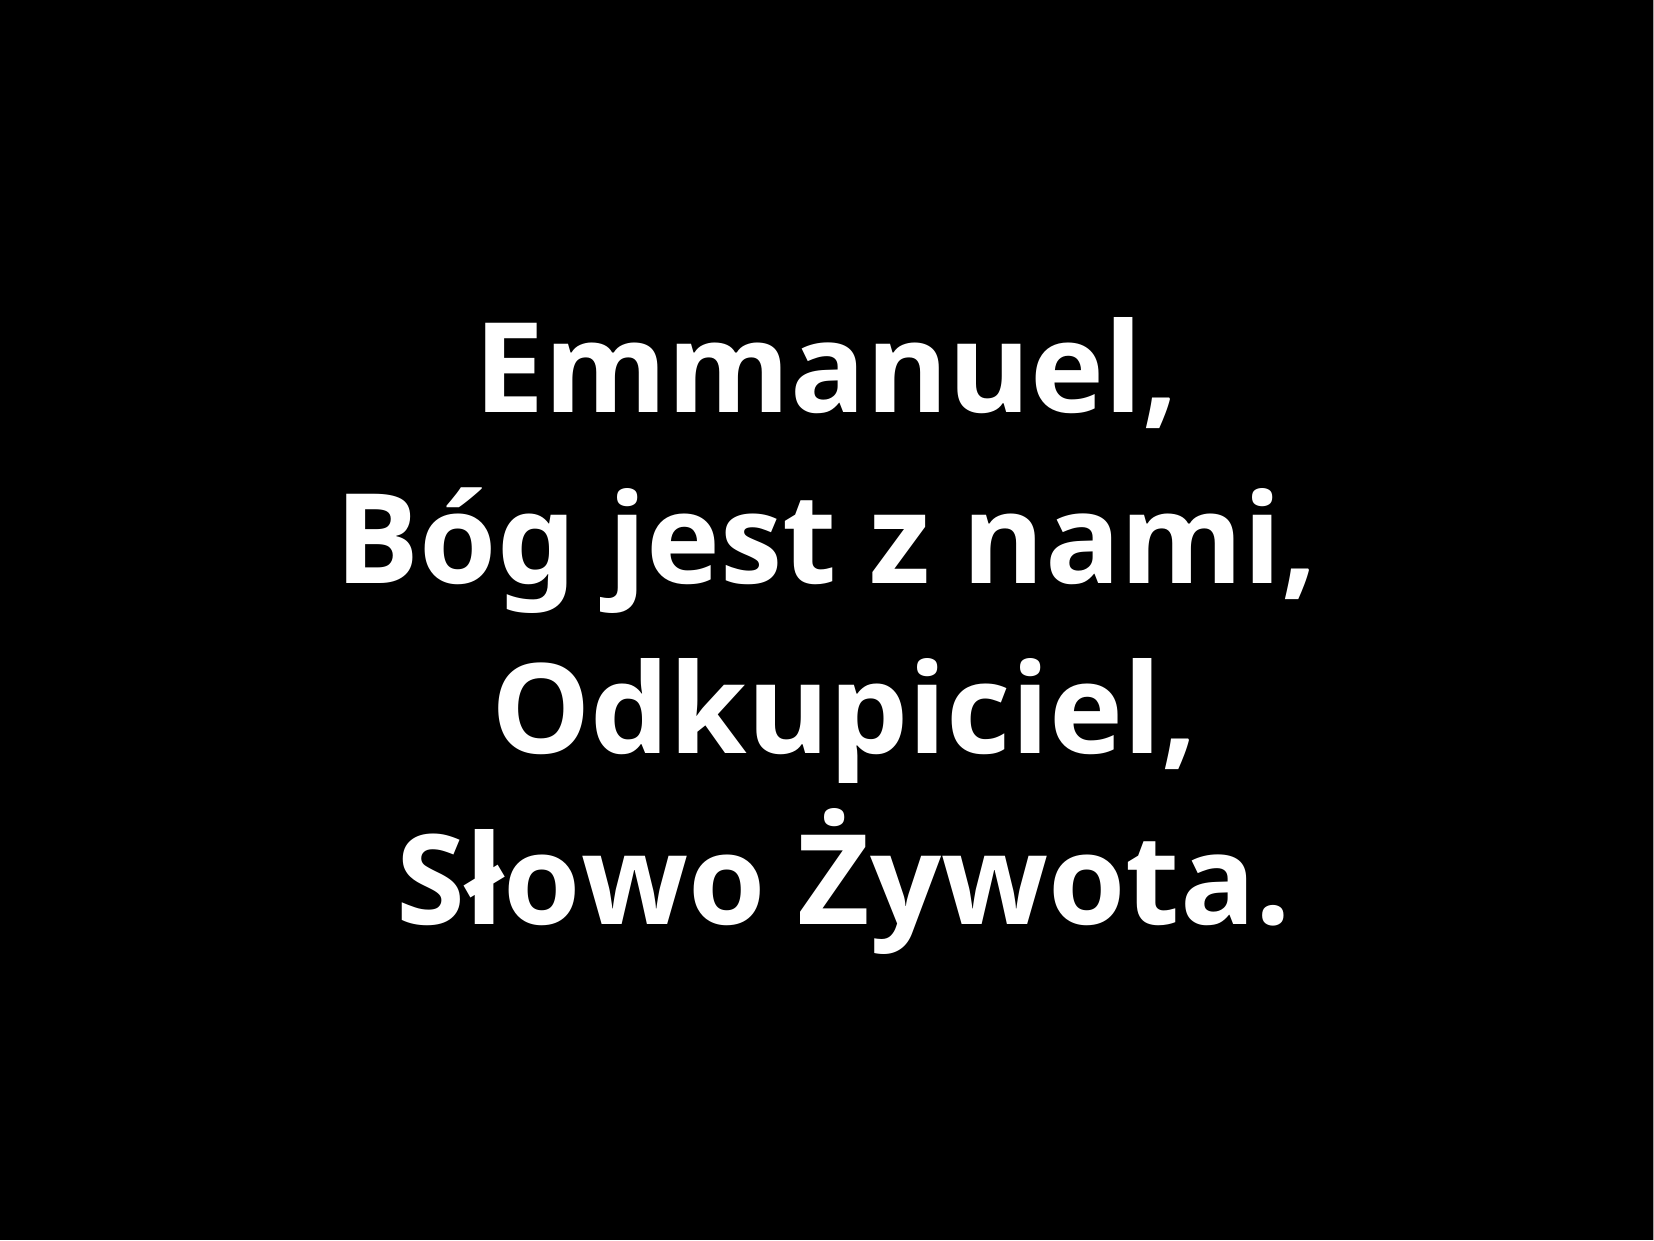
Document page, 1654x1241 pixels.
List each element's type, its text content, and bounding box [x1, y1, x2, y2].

subtitle Emmanuel, Bóg jest z nami, Odkupiciel, Słowo Żywota. [0, 0, 1654, 1241]
